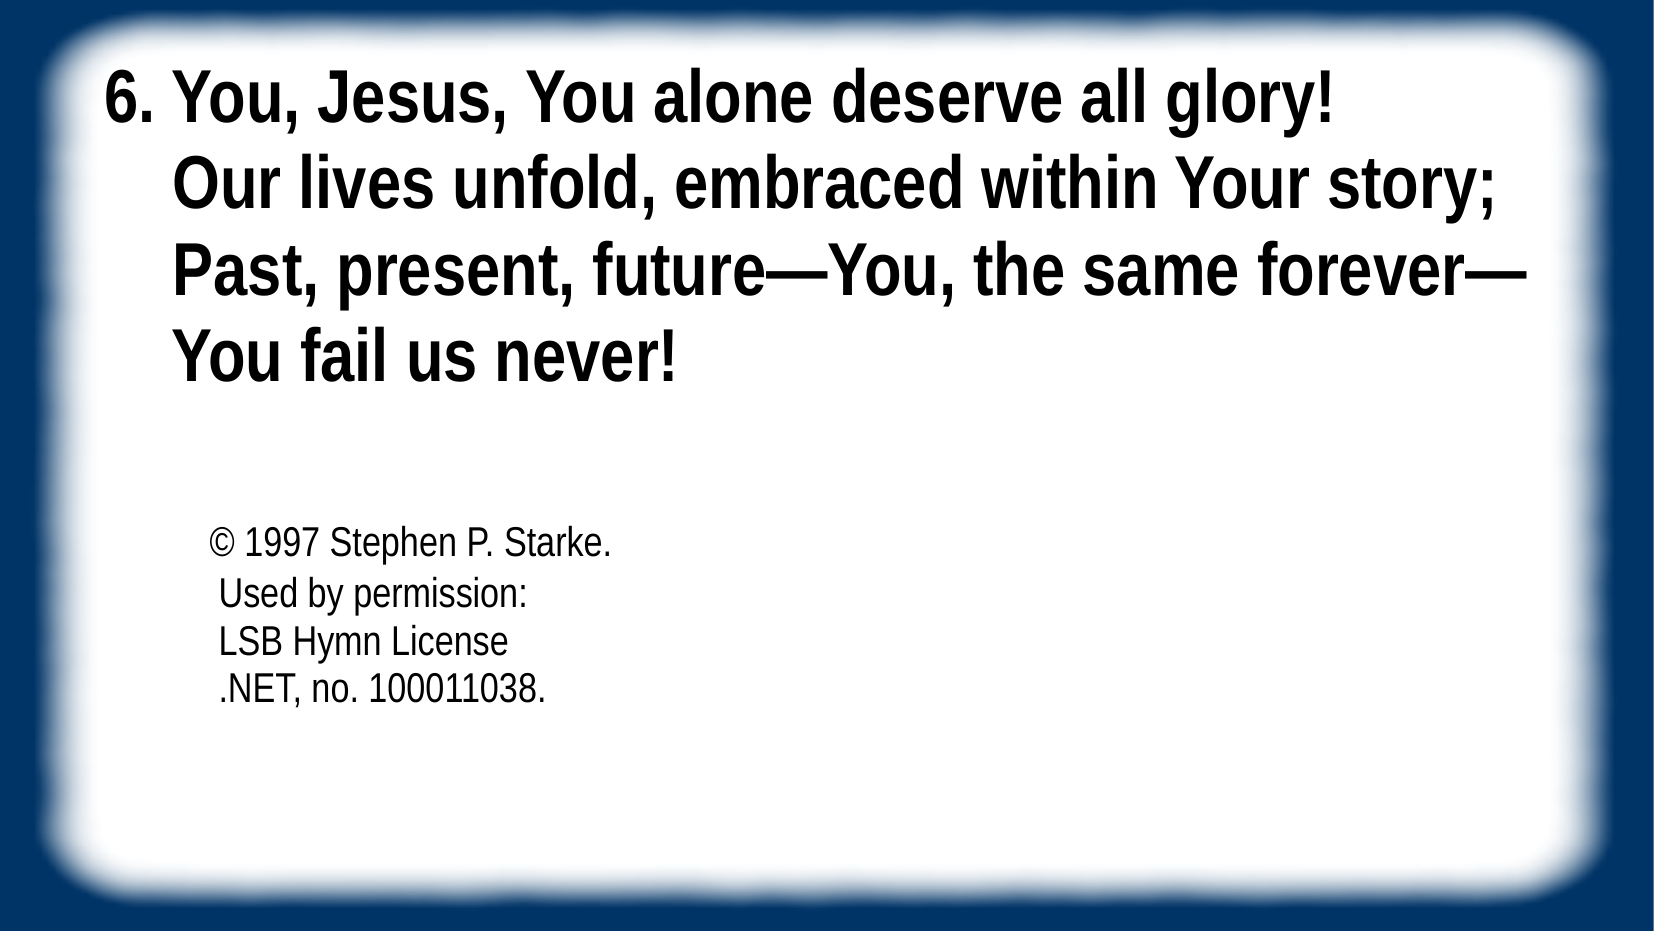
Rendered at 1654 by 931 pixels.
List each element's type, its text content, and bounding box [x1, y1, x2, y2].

picture [0, 0, 1654, 931]
text_box 6. You, Jesus, You alone deserve all glory! Our lives unfold, embraced within Your story; Past, present, future—You, the same forever— You fail us never! © 1997 Stephen P. Starke. Used by permission: LSB Hymn License .NET, no. 100011038. [90, 45, 1591, 715]
